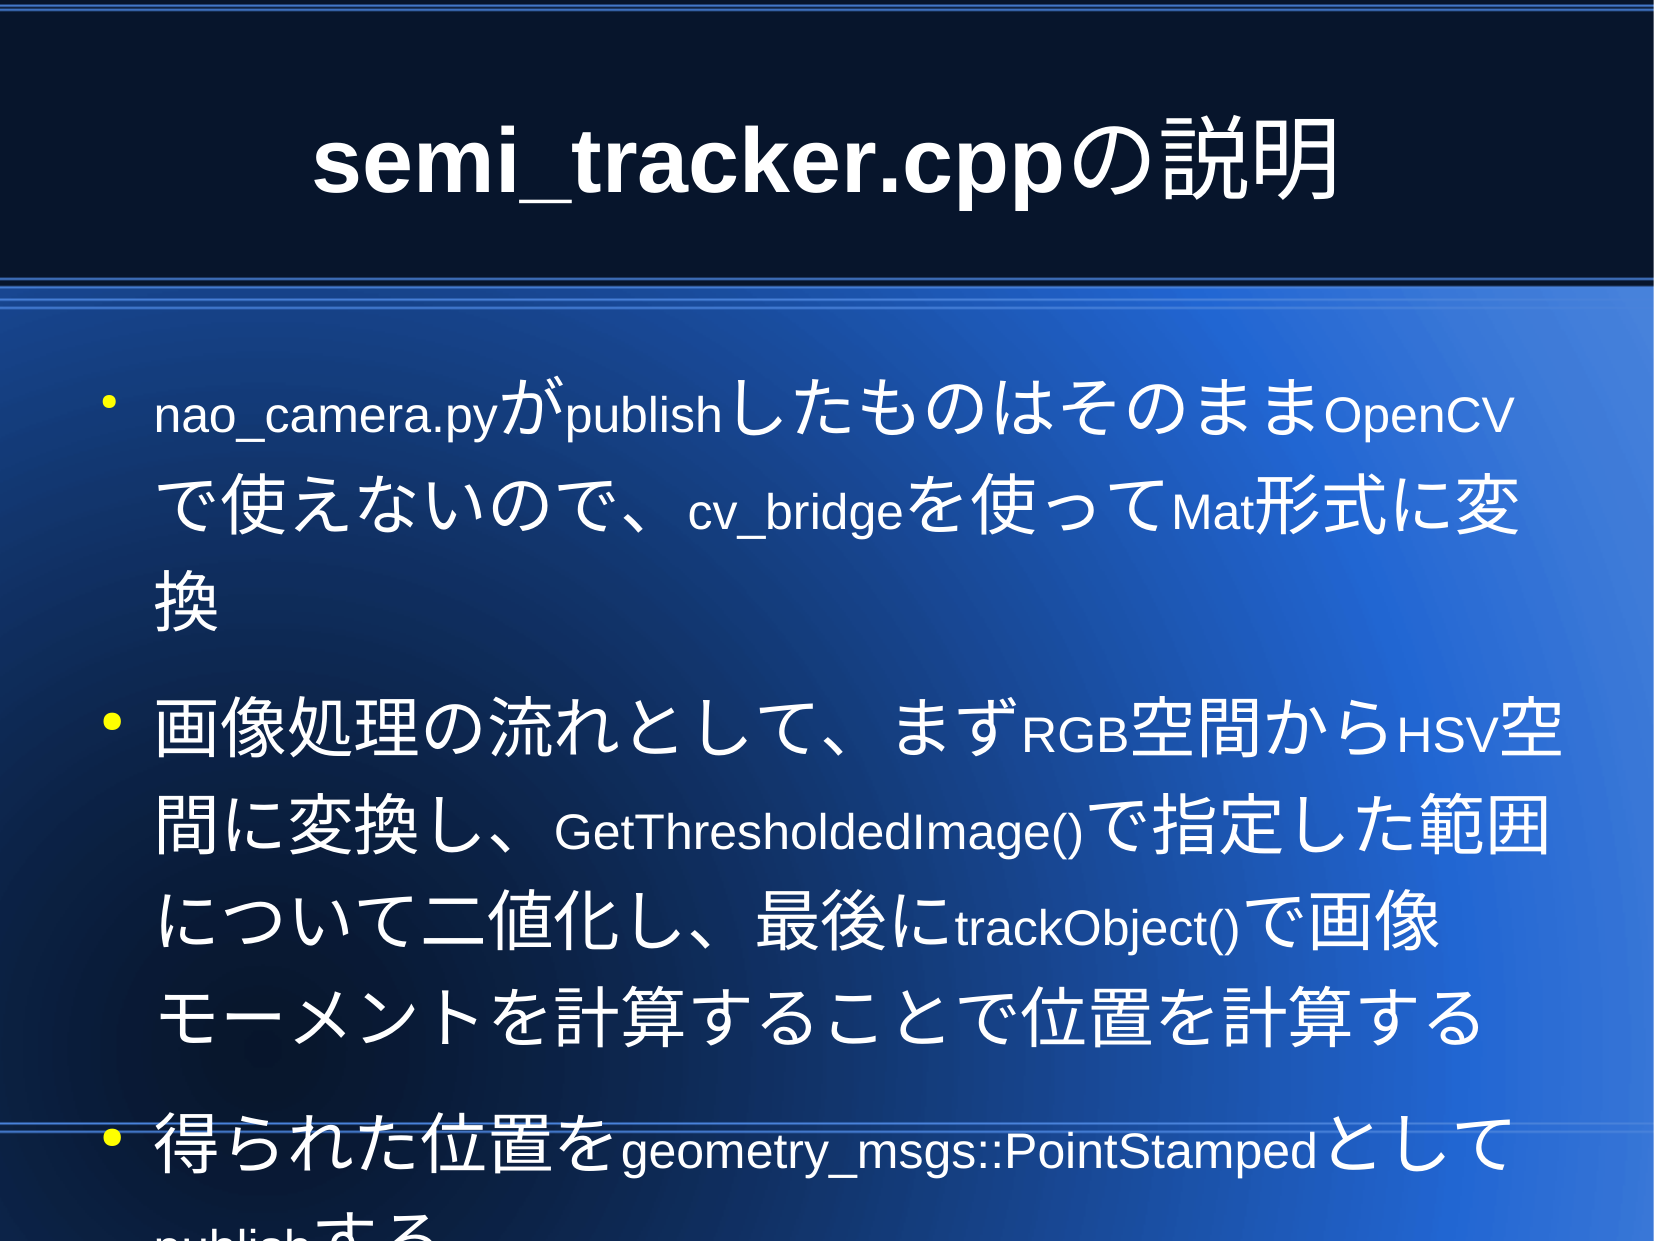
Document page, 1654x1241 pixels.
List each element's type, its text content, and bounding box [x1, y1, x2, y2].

picture [0, 0, 1654, 1241]
picture [337, 1236, 349, 1241]
title semi_tracker.cppの説明 [82, 49, 1571, 257]
list nao_camera.pyがpublishしたものはそのままOpenCVで使えないので、cv_bridgeを使ってMat形式に変換 画像処理の流れとして、まずRGB空間からHSV空間に変換し、GetThresholdedImage()で指定した範囲について二値化し、最後にtrackObject()で画像モーメントを計算することで位置を計算する 得られた位置をgeometry_msgs::PointStampedとしてpublishする [82, 355, 1571, 1075]
